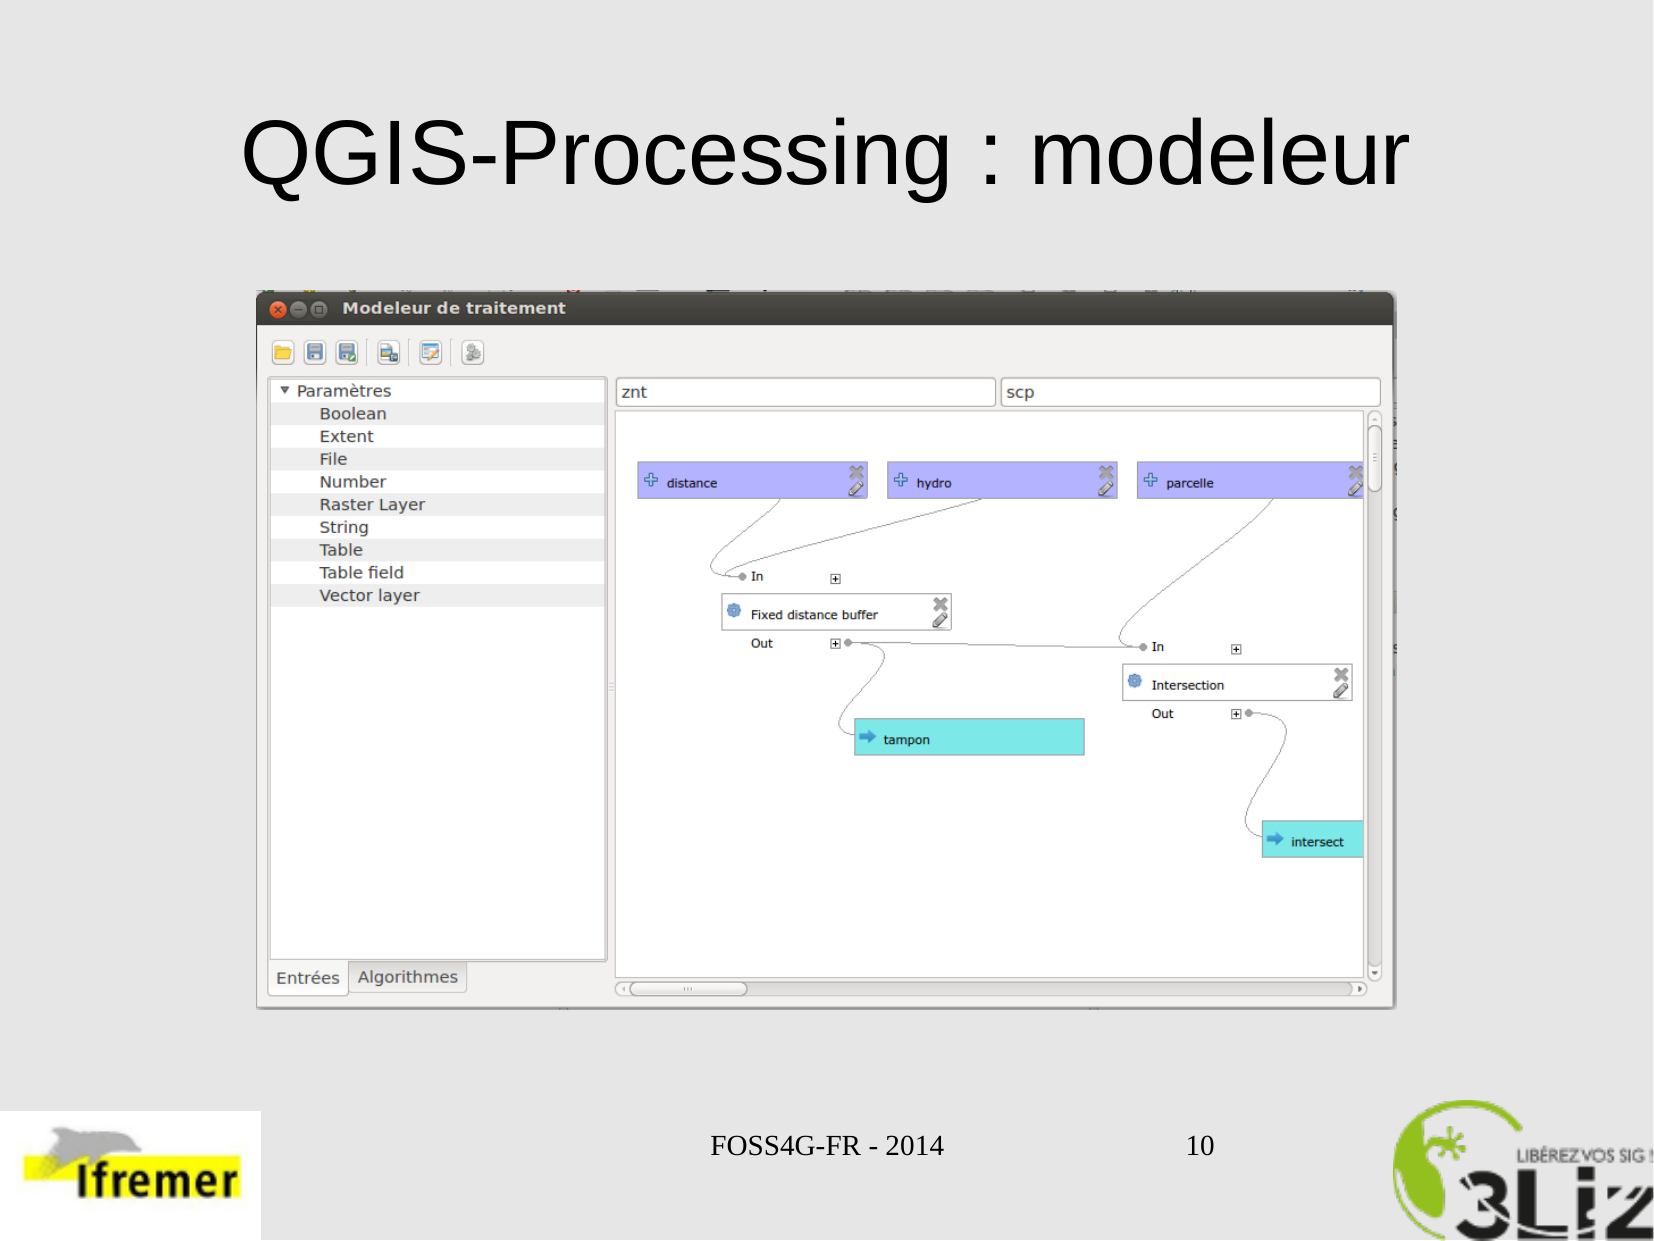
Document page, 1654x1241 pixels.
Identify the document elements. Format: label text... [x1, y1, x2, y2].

picture [0, 1111, 261, 1241]
picture [1393, 1100, 1654, 1241]
picture [256, 290, 1397, 1010]
title QGIS-Processing : modeleur [82, 49, 1571, 257]
